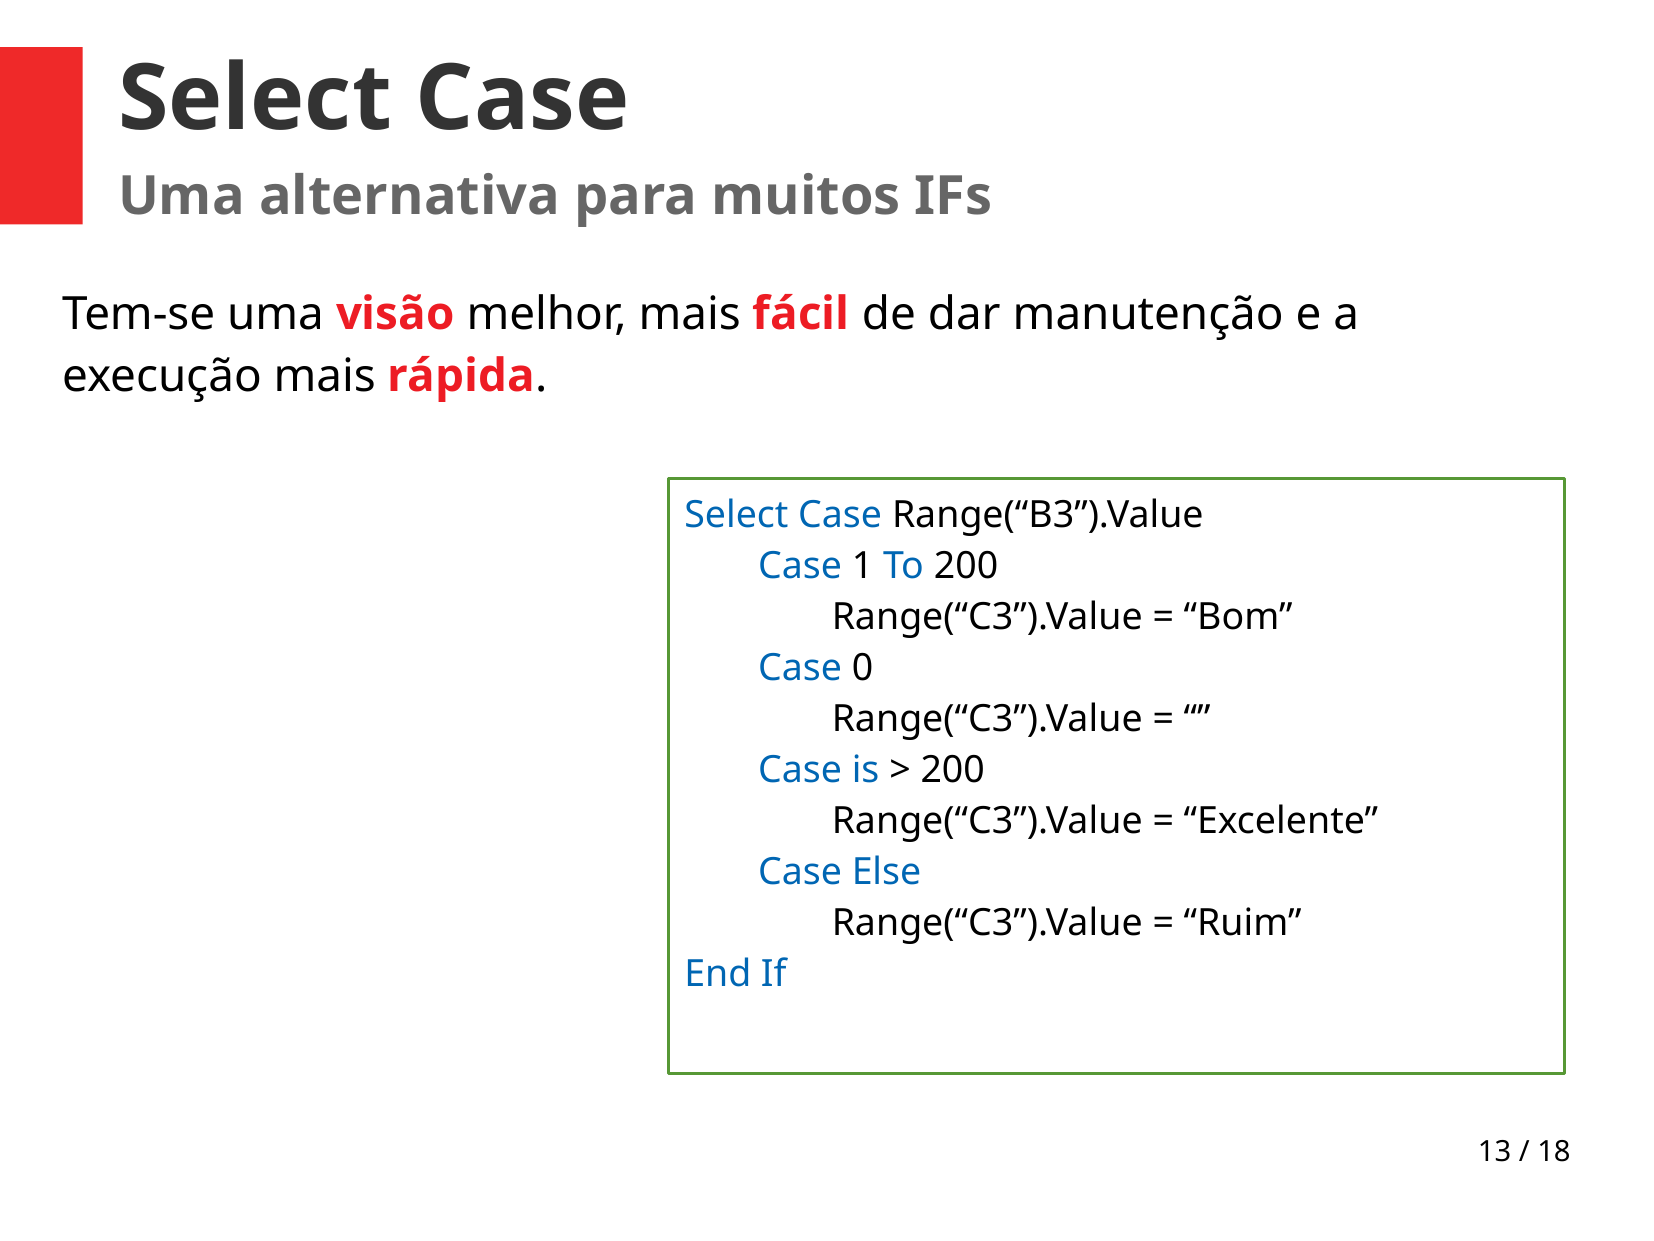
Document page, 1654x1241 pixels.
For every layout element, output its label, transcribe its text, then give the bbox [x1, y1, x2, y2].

title Select Case Uma alternativa para muitos IFs [118, 43, 1571, 219]
text_box Select Case Range(“B3”).Value Case 1 To 200 Range(“C3”).Value = “Bom” Case 0 Range(“C3”).Value = “” Case is > 200 Range(“C3”).Value = “Excelente” Case Else Range(“C3”).Value = “Ruim” End If [668, 478, 1565, 1074]
text_box Tem-se uma visão melhor, mais fácil de dar manutenção e a execução mais rápida. [47, 272, 1514, 398]
